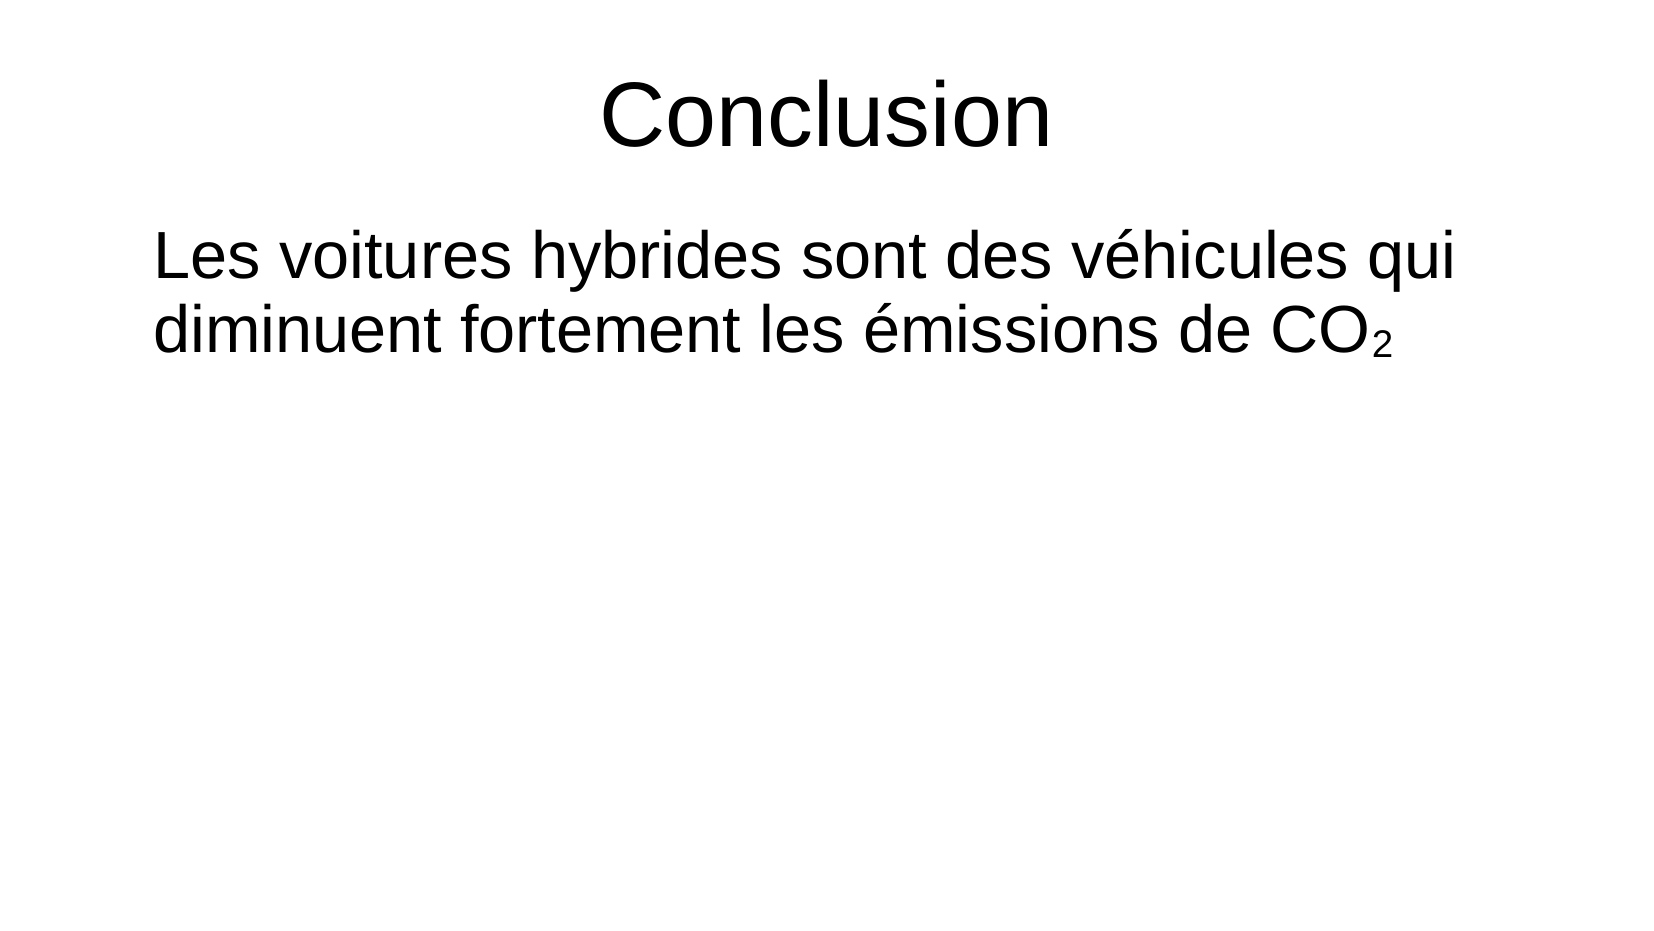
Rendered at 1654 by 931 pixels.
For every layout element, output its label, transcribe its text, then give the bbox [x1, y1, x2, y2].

list Les voitures hybrides sont des véhicules qui diminuent fortement les émissions de CO2 [82, 217, 1571, 758]
title Conclusion [82, 37, 1571, 193]
